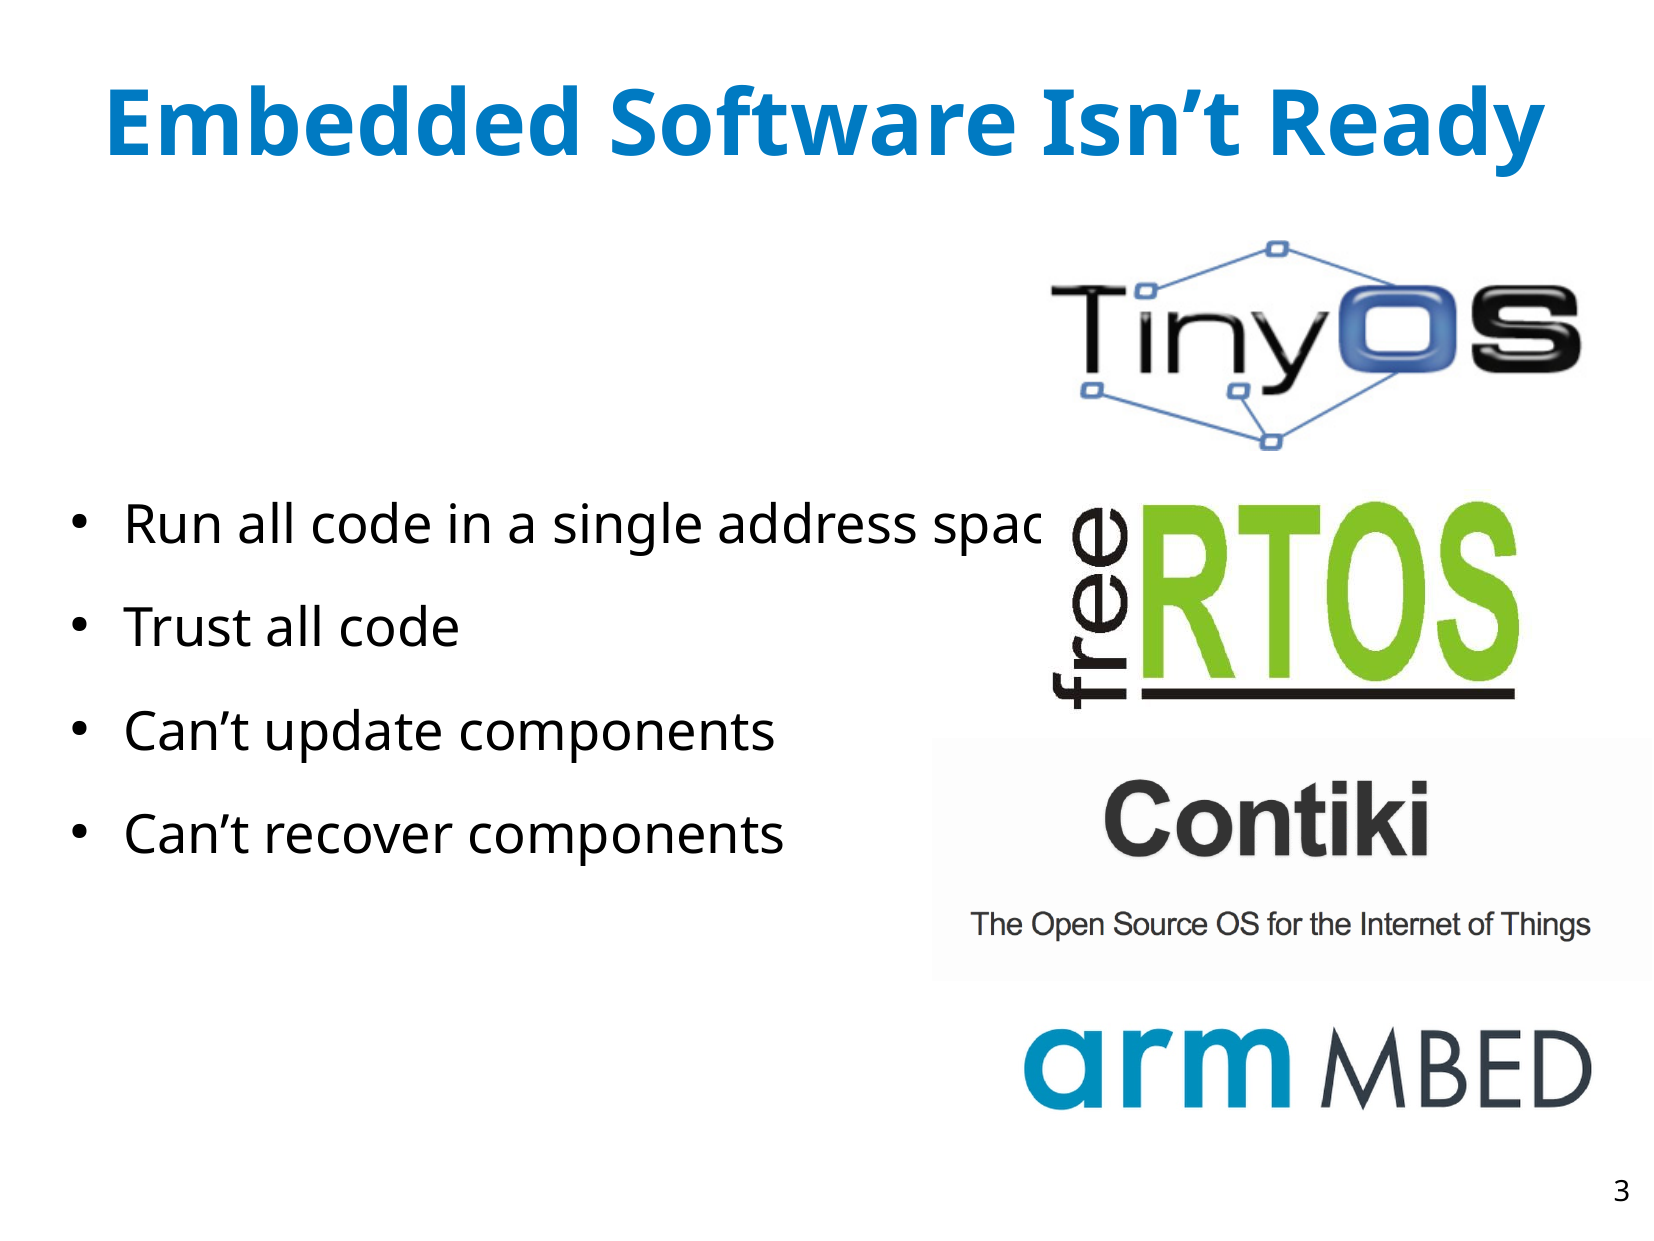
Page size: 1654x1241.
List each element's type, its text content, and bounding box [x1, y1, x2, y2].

picture [1035, 240, 1588, 452]
picture [1001, 1001, 1615, 1127]
picture [932, 738, 1652, 981]
text_box Embedded Software Isn’t Ready [0, 29, 1651, 210]
list Run all code in a single address space Trust all code Can’t update components Can’t recover components [52, 240, 1418, 1116]
picture [1041, 489, 1535, 728]
